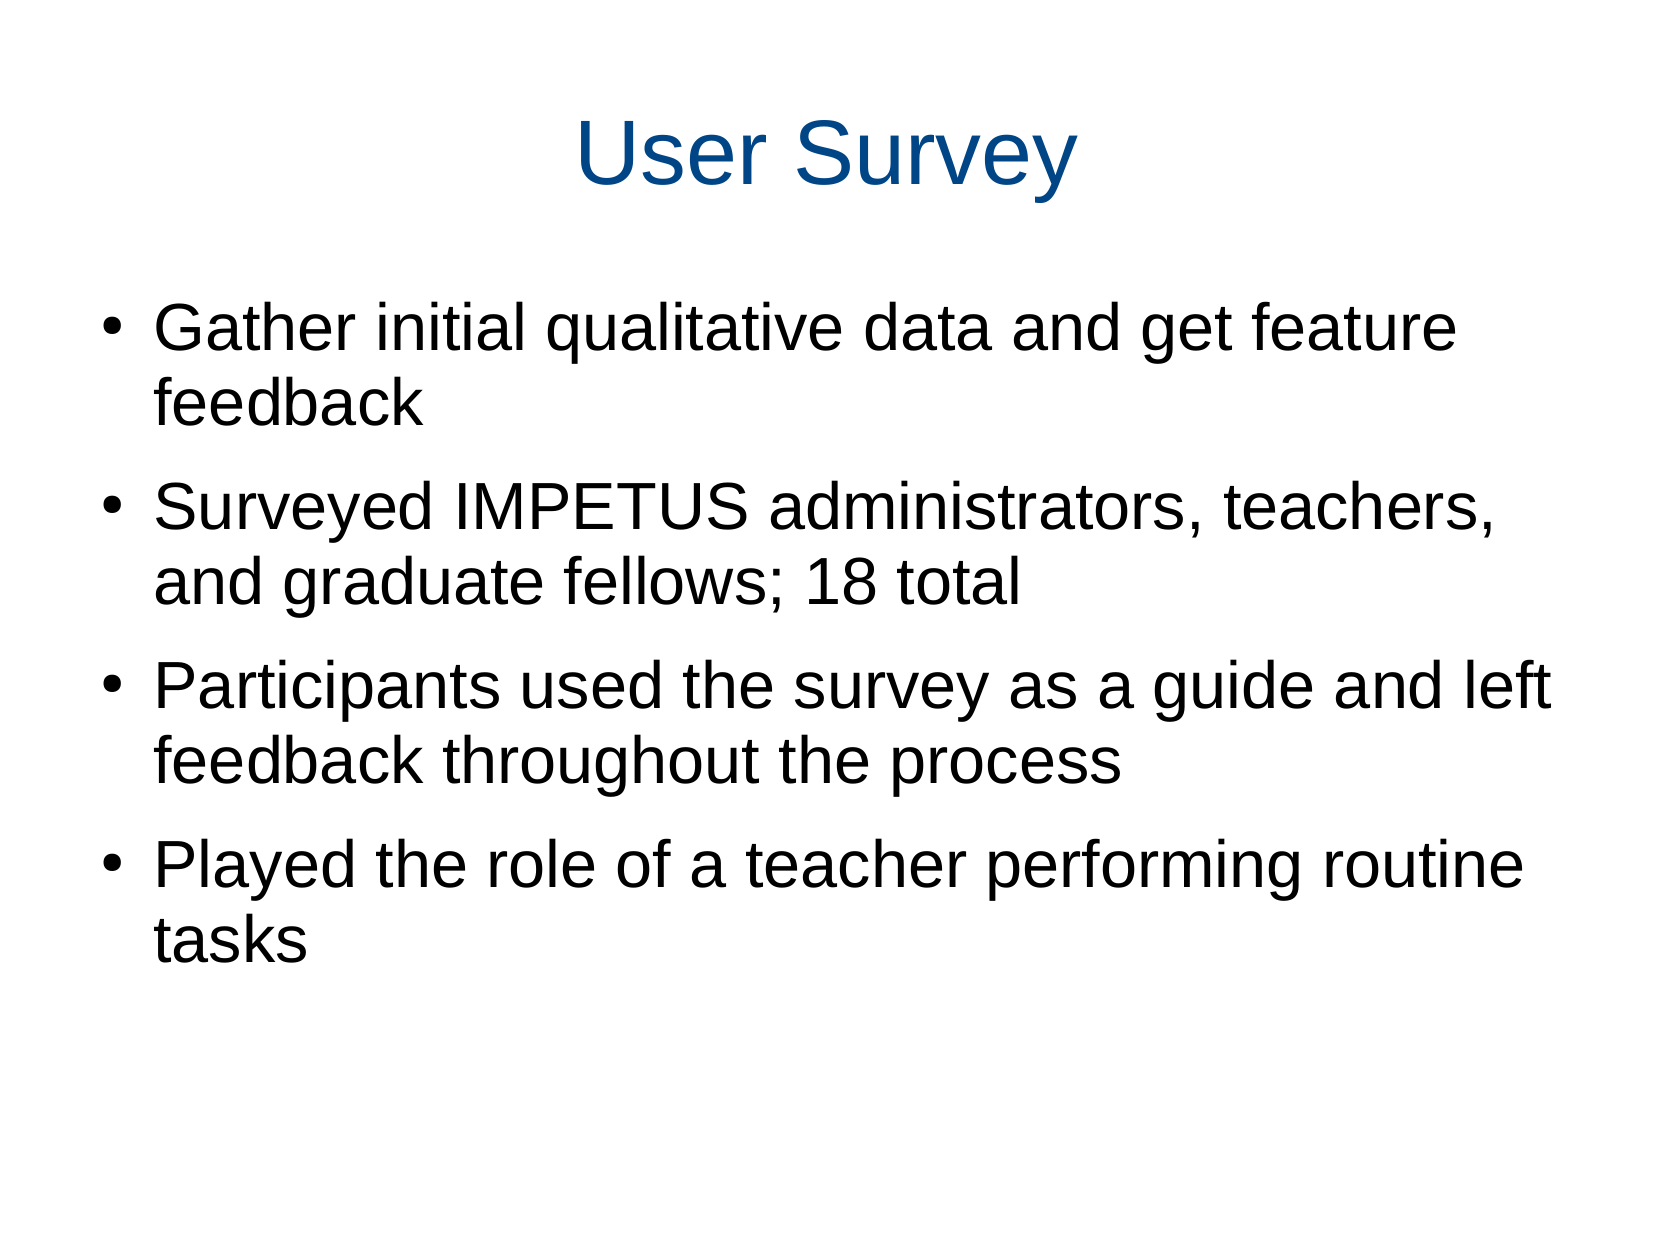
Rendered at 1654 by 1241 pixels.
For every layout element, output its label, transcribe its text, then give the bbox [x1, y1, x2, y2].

list Gather initial qualitative data and get feature feedback Surveyed IMPETUS administrators, teachers, and graduate fellows; 18 total Participants used the survey as a guide and left feedback throughout the process Played the role of a teacher performing routine tasks [82, 290, 1571, 1109]
title User Survey [82, 49, 1571, 257]
